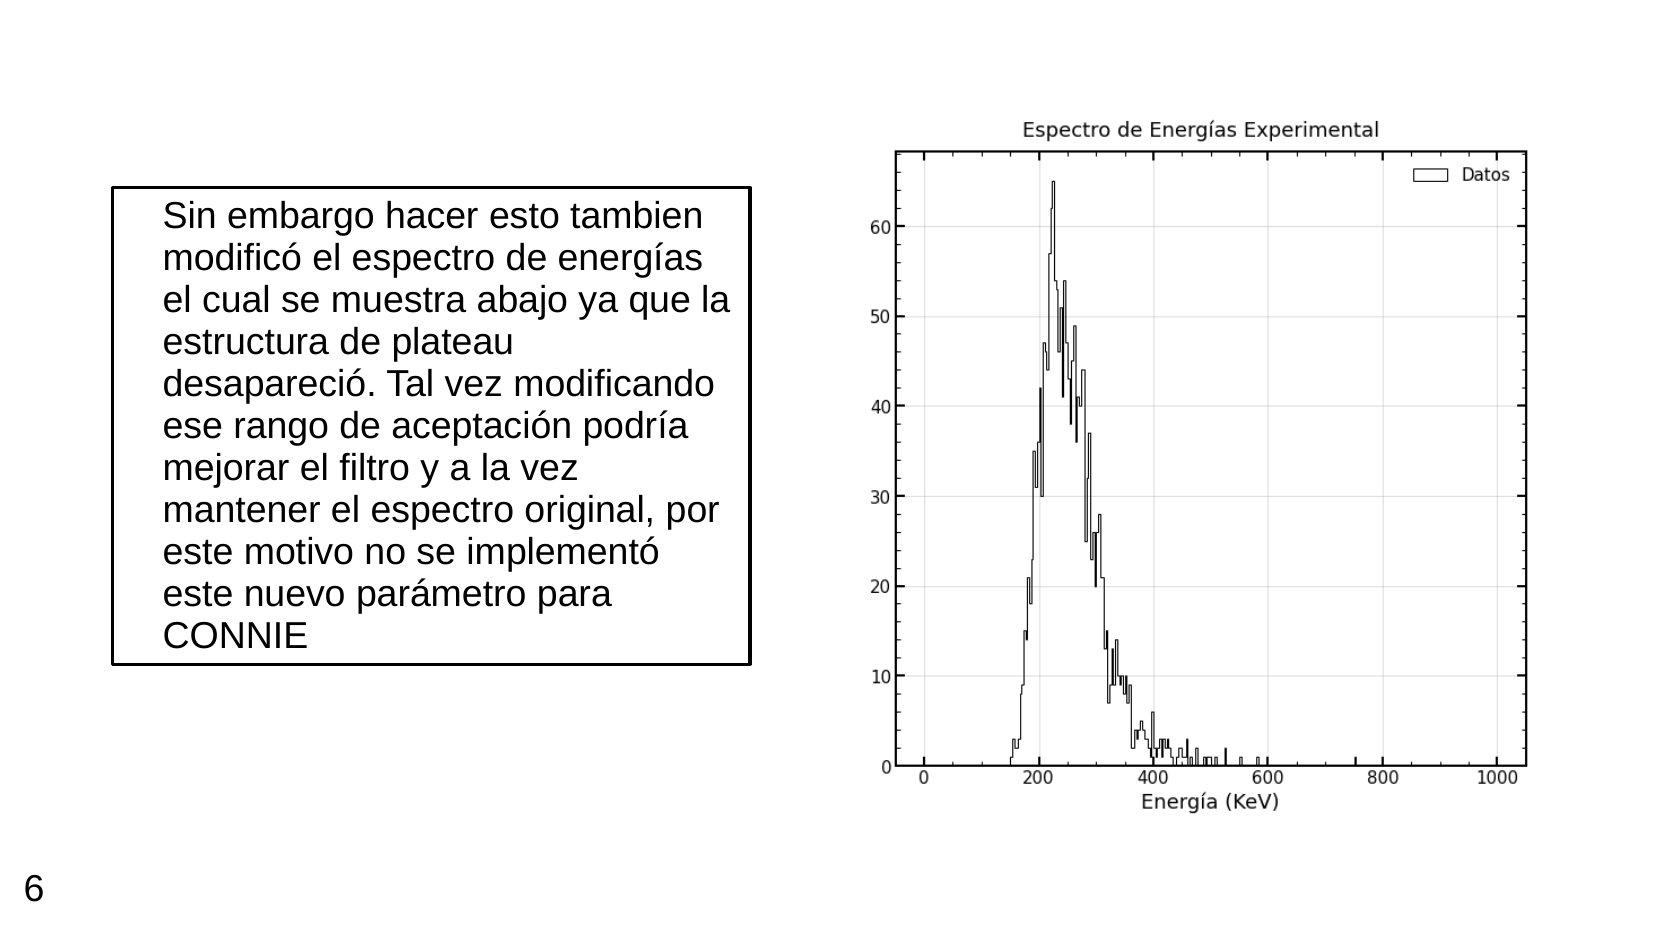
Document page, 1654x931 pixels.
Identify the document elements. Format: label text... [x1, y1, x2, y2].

picture [862, 112, 1533, 820]
text_box <number> [8, 860, 638, 931]
text_box Sin embargo hacer esto tambien modificó el espectro de energías el cual se muestra abajo ya que la estructura de plateau desapareció. Tal vez modificando ese rango de aceptación podría mejorar el filtro y a la vez mantener el espectro original, por este motivo no se implementó este nuevo parámetro para CONNIE [112, 187, 751, 665]
